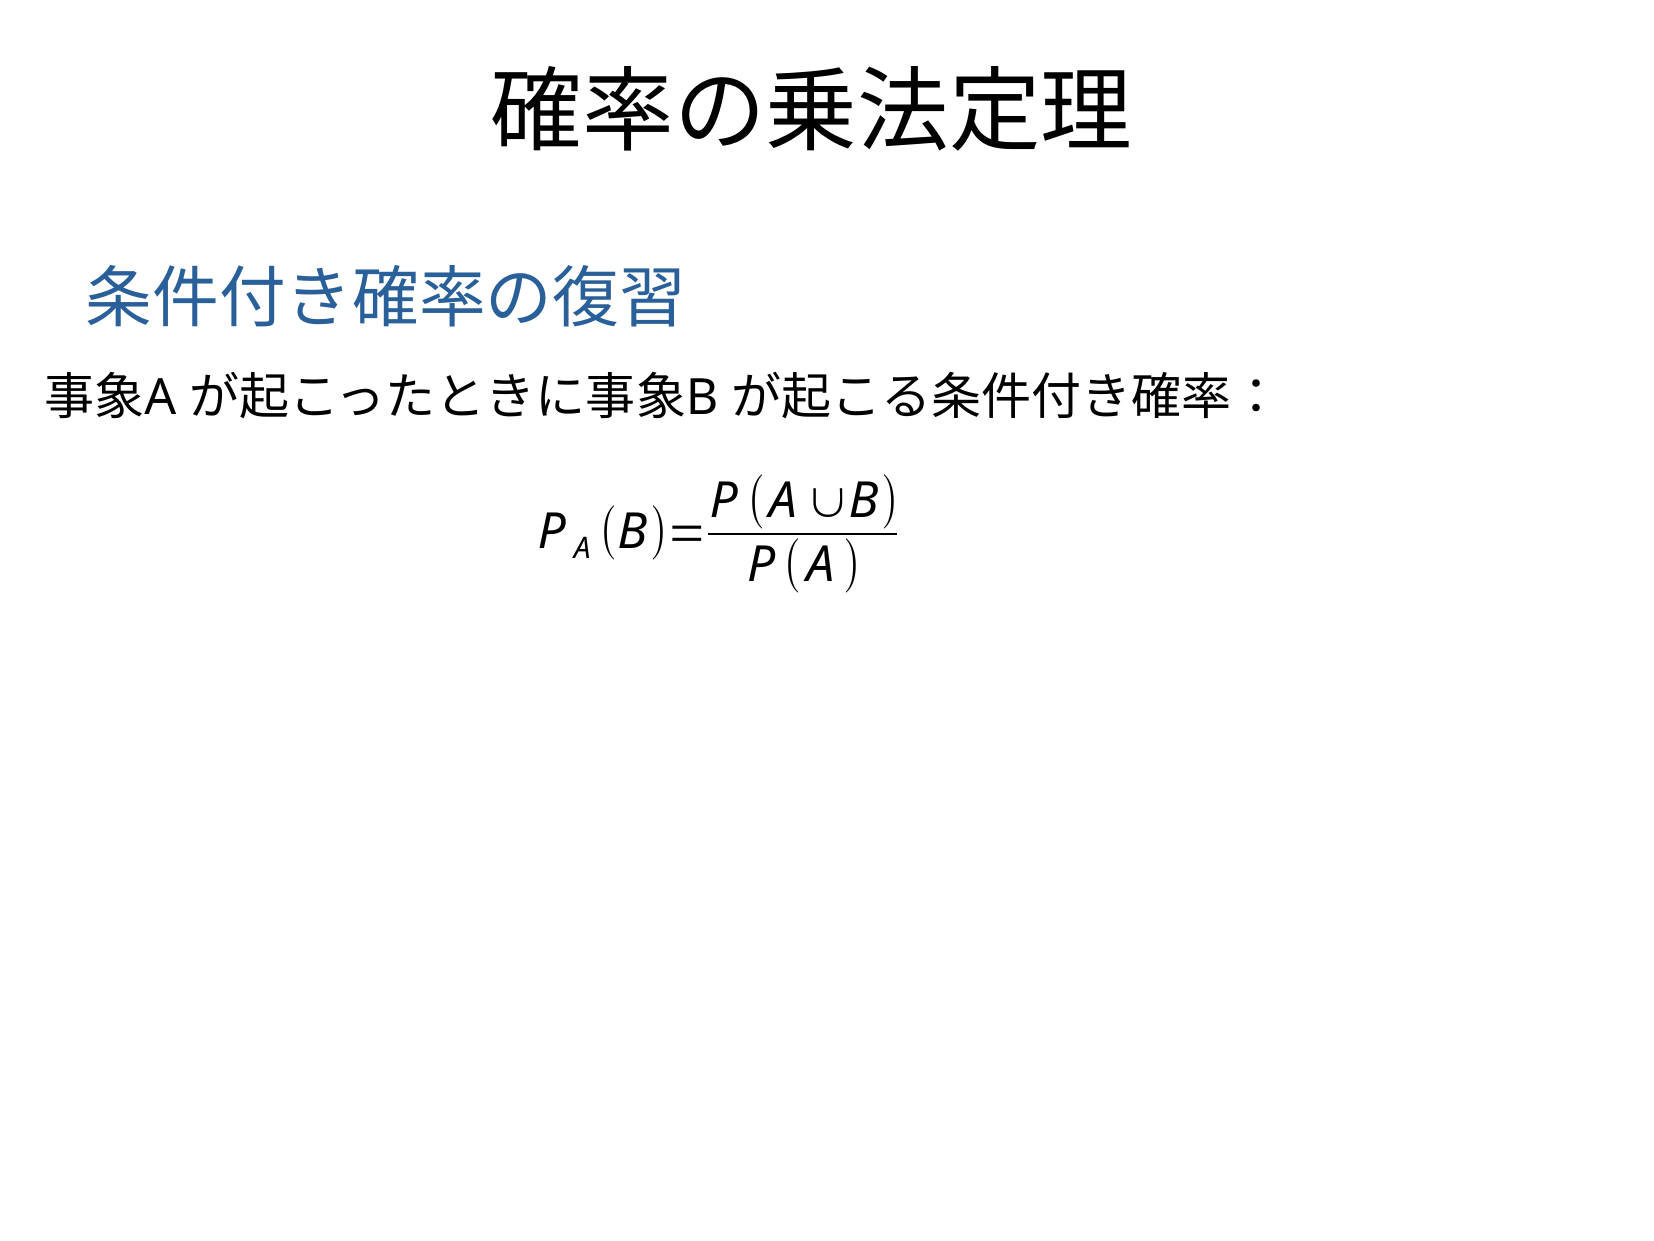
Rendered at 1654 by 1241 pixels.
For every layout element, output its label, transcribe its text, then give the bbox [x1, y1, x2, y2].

text_box 事象A が起こったときに事象B が起こる条件付き確率： [29, 349, 1595, 438]
text_box 条件付き確率の復習 [70, 236, 1636, 348]
chart [531, 472, 905, 596]
title 確率の乗法定理 [29, 29, 1595, 178]
